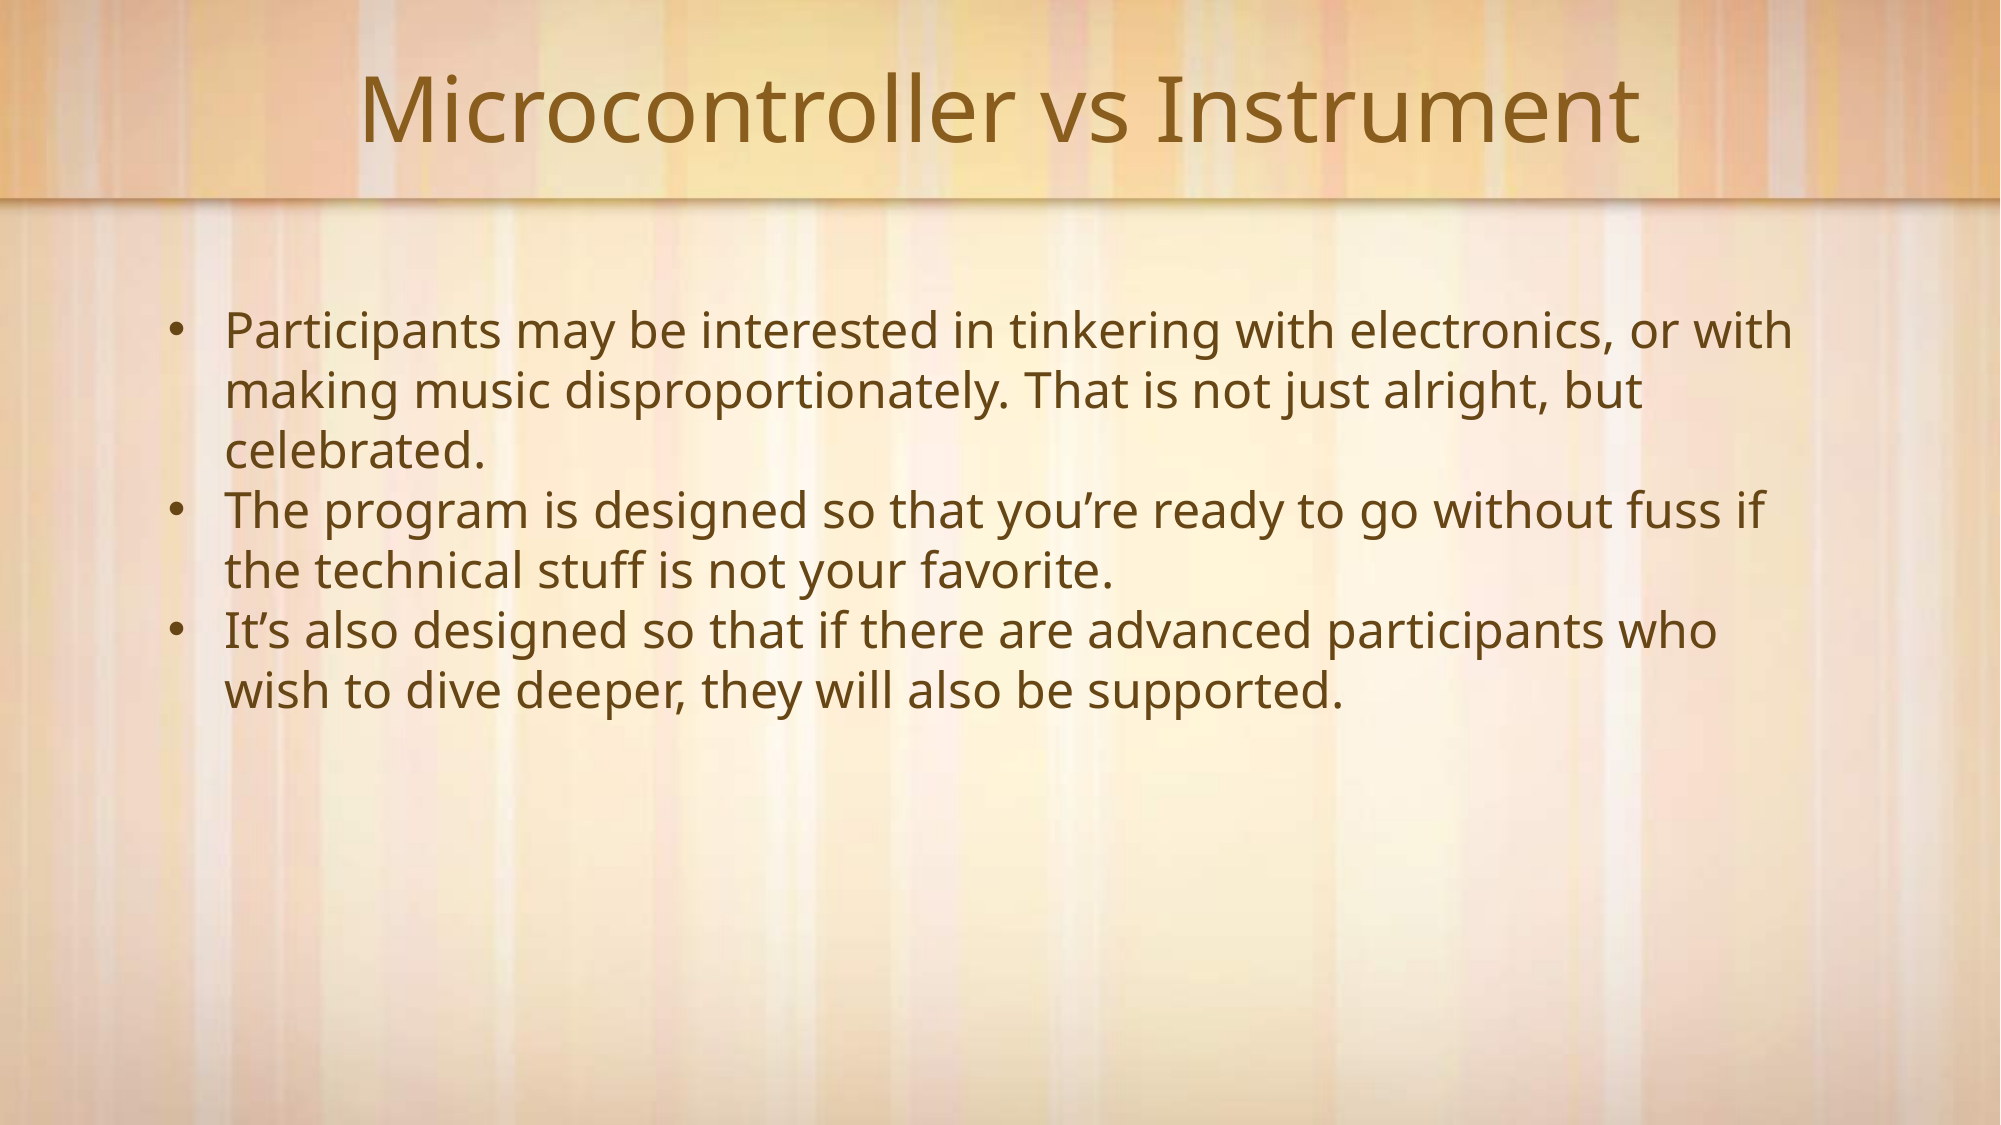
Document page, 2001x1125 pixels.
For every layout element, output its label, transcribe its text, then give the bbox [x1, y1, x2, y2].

title Microcontroller vs Instrument [151, 19, 1849, 192]
list Participants may be interested in tinkering with electronics, or with making music disproportionately. That is not just alright, but celebrated. The program is designed so that you’re ready to go without fuss if the technical stuff is not your favorite. It’s also designed so that if there are advanced participants who wish to dive deeper, they will also be supported. [152, 290, 1848, 1000]
picture [0, 0, 2001, 1125]
